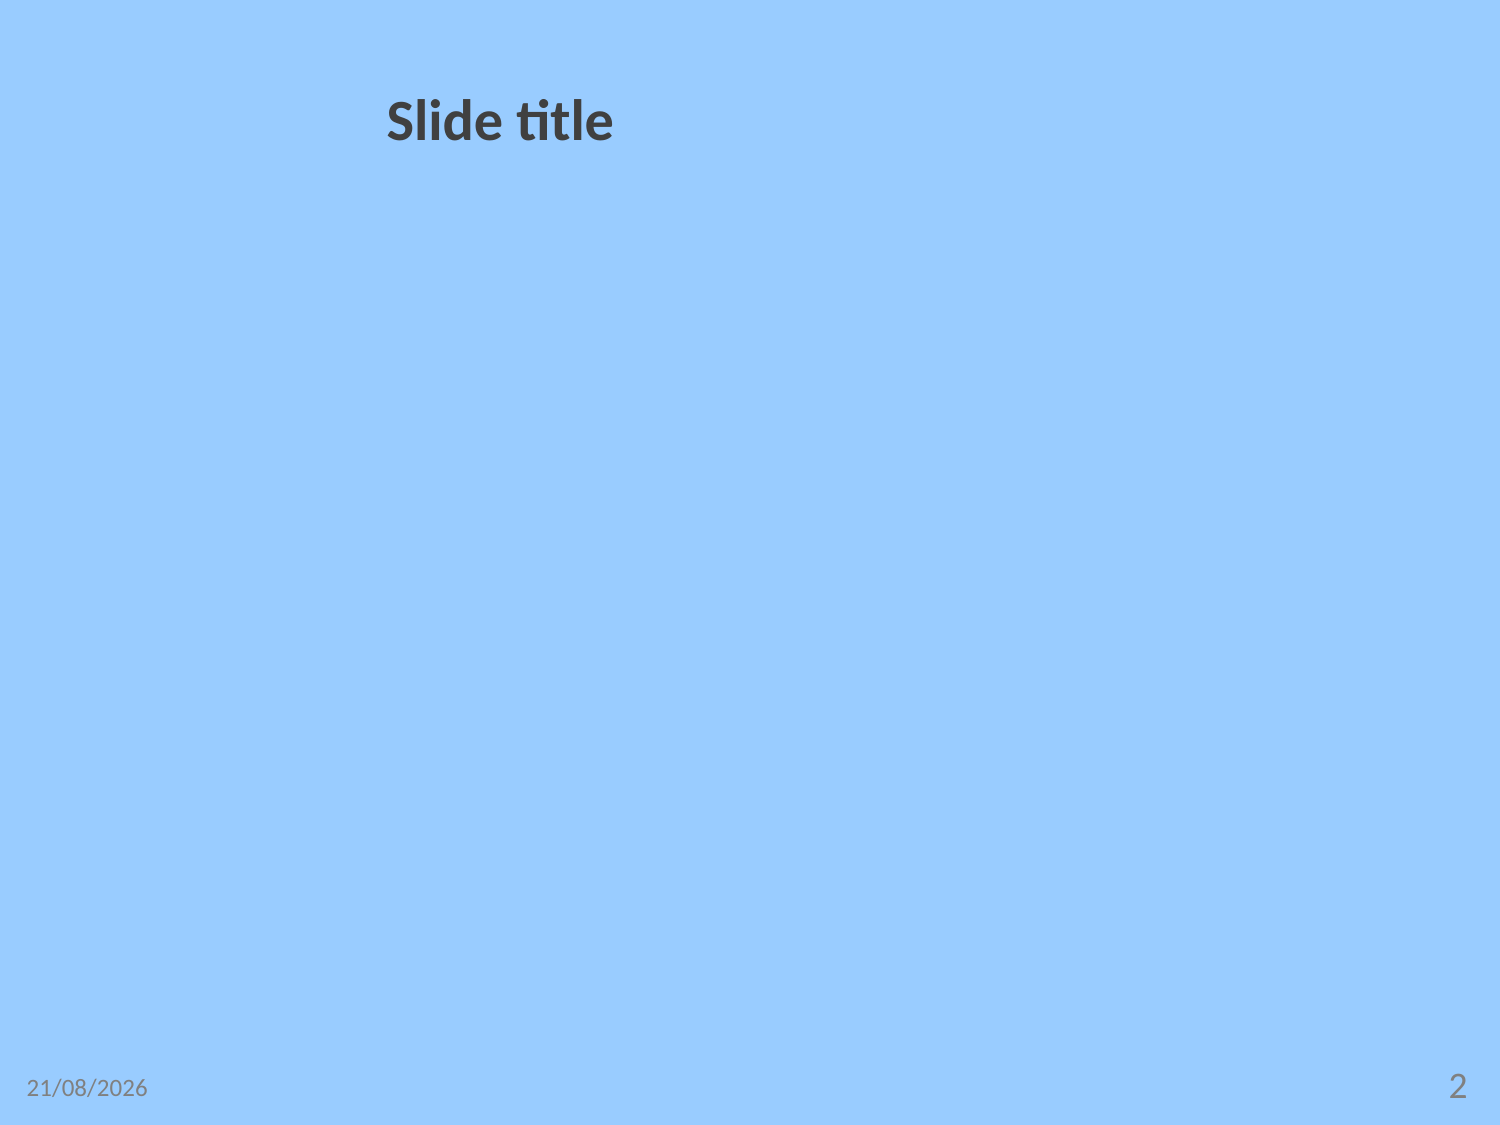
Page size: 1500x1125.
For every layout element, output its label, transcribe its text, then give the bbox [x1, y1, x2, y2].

text_box Slide title [371, 75, 1471, 160]
